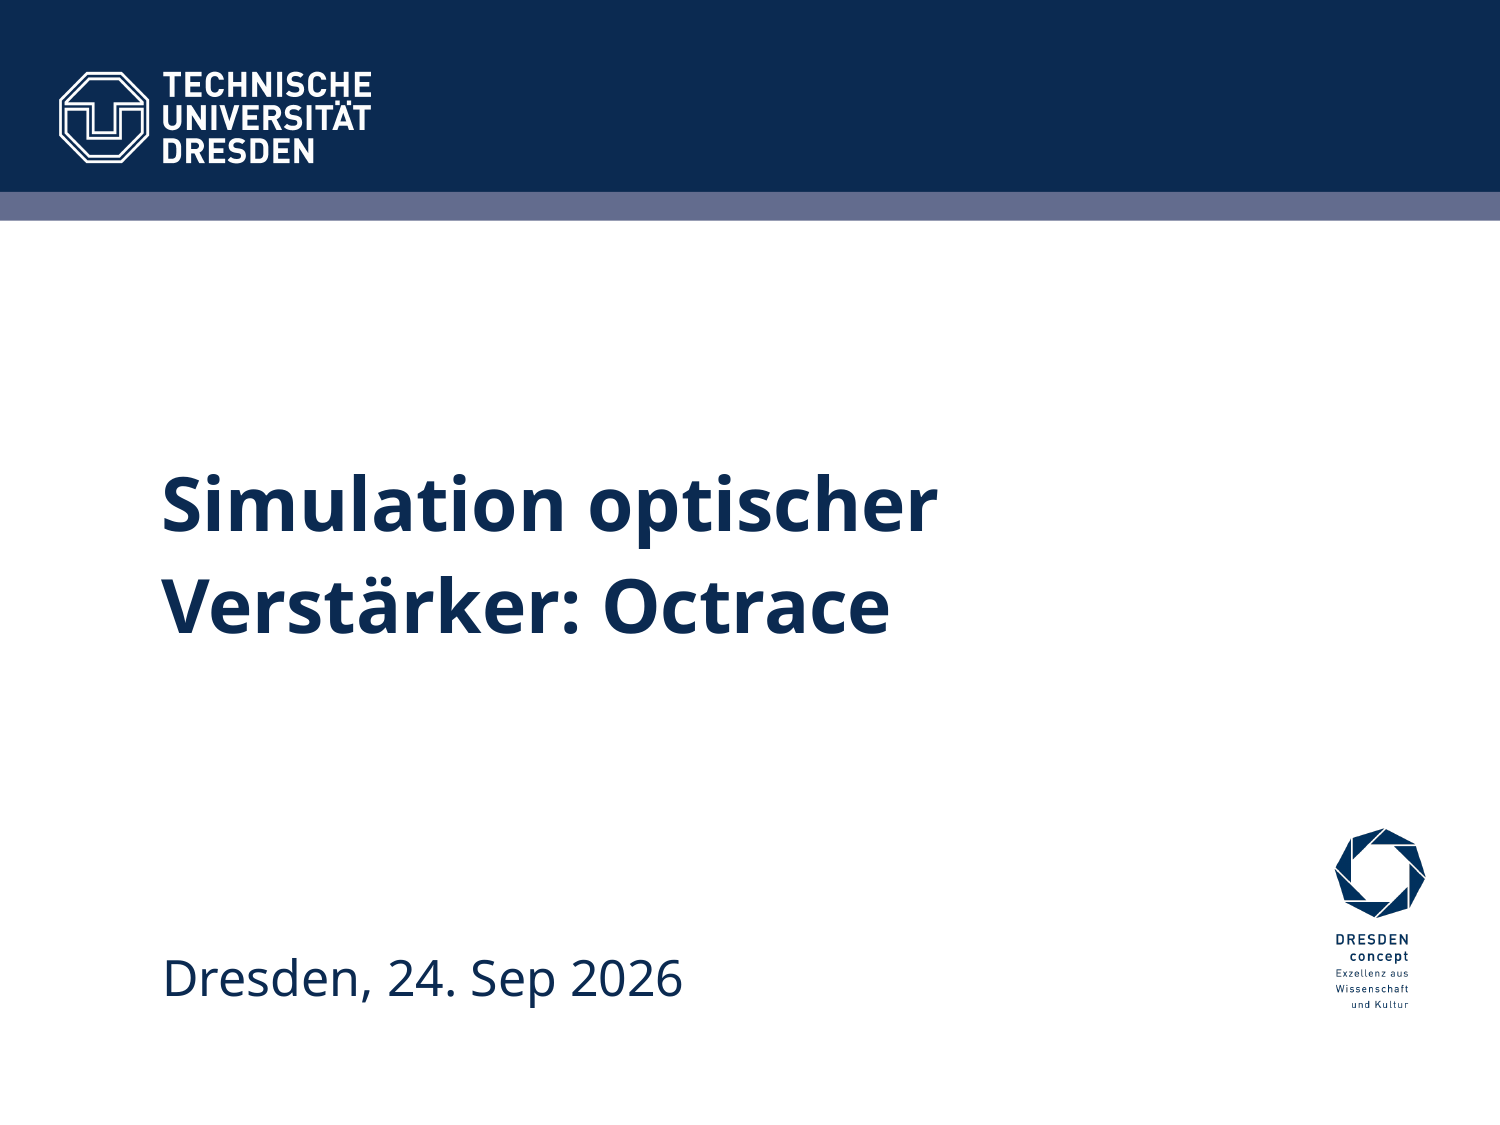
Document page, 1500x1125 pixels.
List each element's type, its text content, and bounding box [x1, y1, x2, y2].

title Simulation optischer Verstärker: Octrace [161, 467, 1393, 749]
picture [58, 71, 371, 164]
picture [1328, 822, 1430, 1016]
subtitle Dresden, 27. Jan 2013 [162, 924, 1388, 1038]
